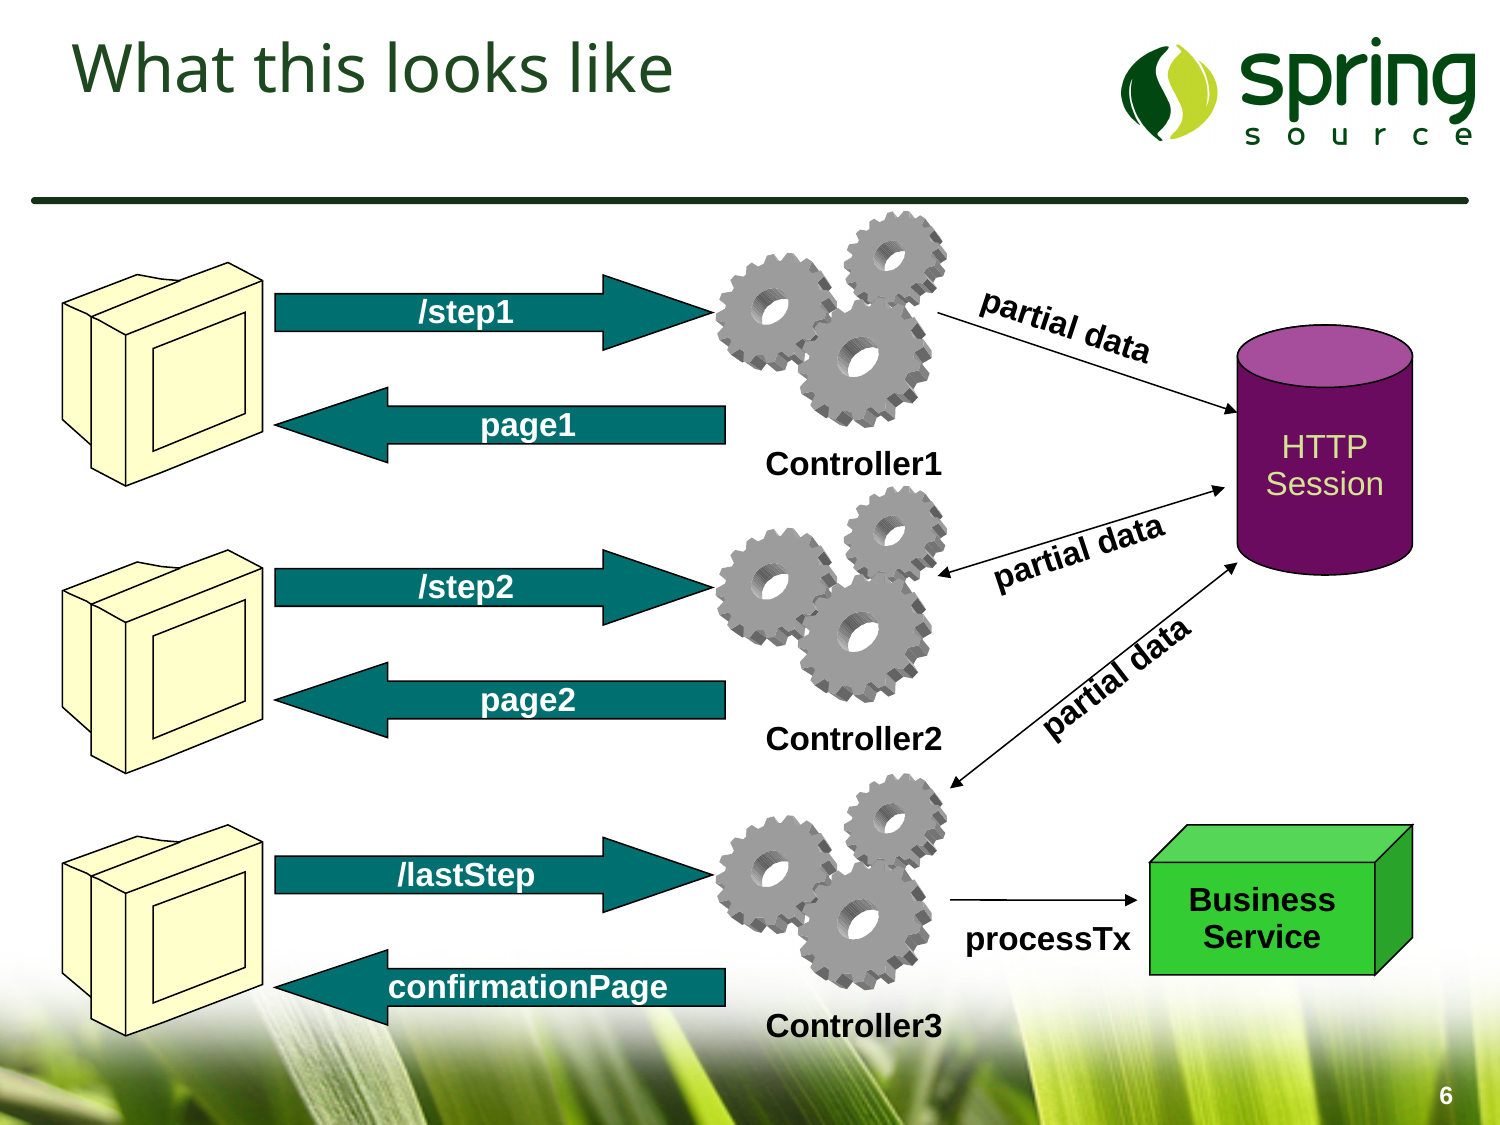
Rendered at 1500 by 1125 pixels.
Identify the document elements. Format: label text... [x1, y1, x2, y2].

text_box /step1 [275, 275, 712, 351]
text_box HTTP Session [1237, 360, 1413, 576]
text_box partial data [960, 268, 1174, 384]
picture [0, 762, 1500, 1125]
text_box Controller1 [750, 437, 958, 491]
text_box partial data [1017, 592, 1214, 761]
text_box processTx [950, 912, 1147, 965]
text_box page2 [275, 662, 726, 738]
text_box /step2 [275, 549, 712, 626]
text_box /lastStep [275, 837, 712, 913]
picture [712, 200, 950, 438]
text_box confirmationPage [275, 949, 726, 1025]
text_box Controller2 [750, 712, 958, 766]
picture [1121, 37, 1475, 145]
title What this looks like [56, 13, 1090, 177]
text_box page1 [275, 387, 726, 463]
picture [712, 474, 951, 713]
text_box [62, 262, 263, 487]
text_box Controller3 [750, 999, 958, 1053]
text_box partial data [971, 493, 1185, 609]
text_box Business Service [1149, 863, 1374, 975]
text_box [62, 549, 263, 774]
text_box [62, 824, 263, 1036]
